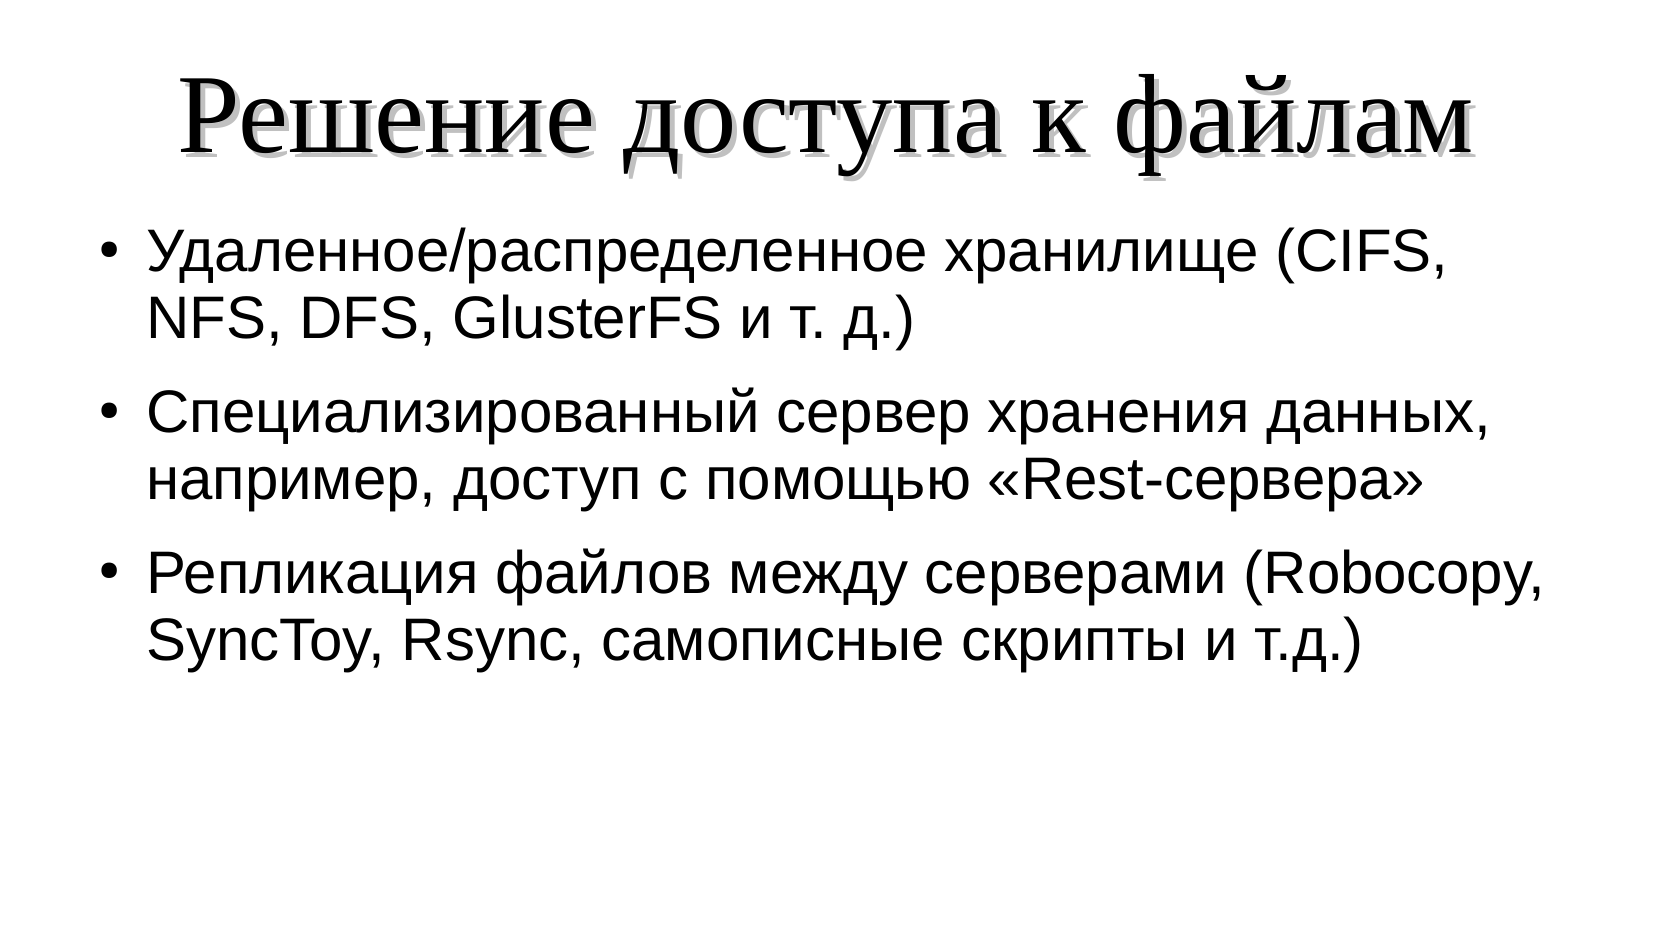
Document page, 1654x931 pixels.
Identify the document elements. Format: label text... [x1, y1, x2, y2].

list Удаленное/распределенное хранилище (CIFS, NFS, DFS, GlusterFS и т. д.) Специализированный сервер хранения данных, например, доступ с помощью «Rest-сервера» Репликация файлов между серверами (Robocopy, SyncToy, Rsync, самописные скрипты и т.д.) [82, 217, 1571, 758]
title Решение доступа к файлам [82, 37, 1571, 193]
